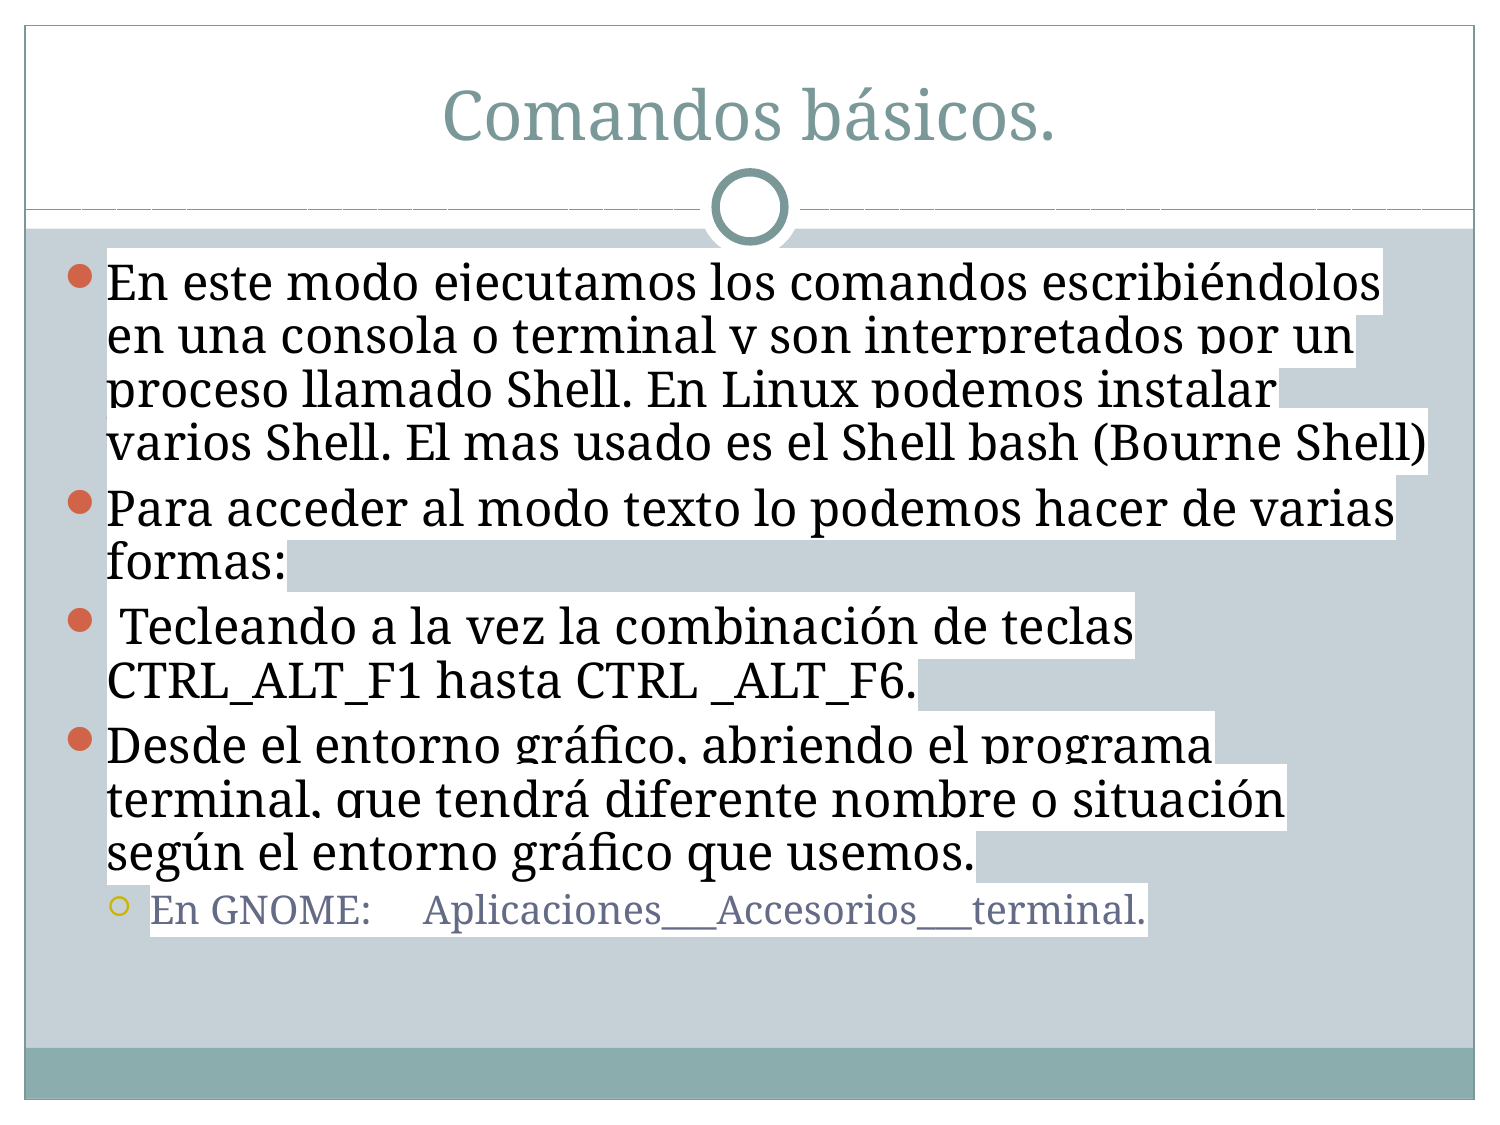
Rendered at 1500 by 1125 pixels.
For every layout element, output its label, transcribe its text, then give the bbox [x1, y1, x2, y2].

title Comandos básicos. [49, 37, 1450, 162]
list En este modo ejecutamos los comandos escribiéndolos en una consola o terminal y son interpretados por un proceso llamado Shell. En Linux podemos instalar varios Shell. El mas usado es el Shell bash (Bourne Shell) Para acceder al modo texto lo podemos hacer de varias formas: Tecleando a la vez la combinación de teclas CTRL_ALT_F1 hasta CTRL _ALT_F6. Desde el entorno gráfico, abriendo el programa terminal, que tendrá diferente nombre o situación según el entorno gráfico que usemos. En GNOME: Aplicaciones___Accesorios___terminal. [49, 250, 1445, 1001]
